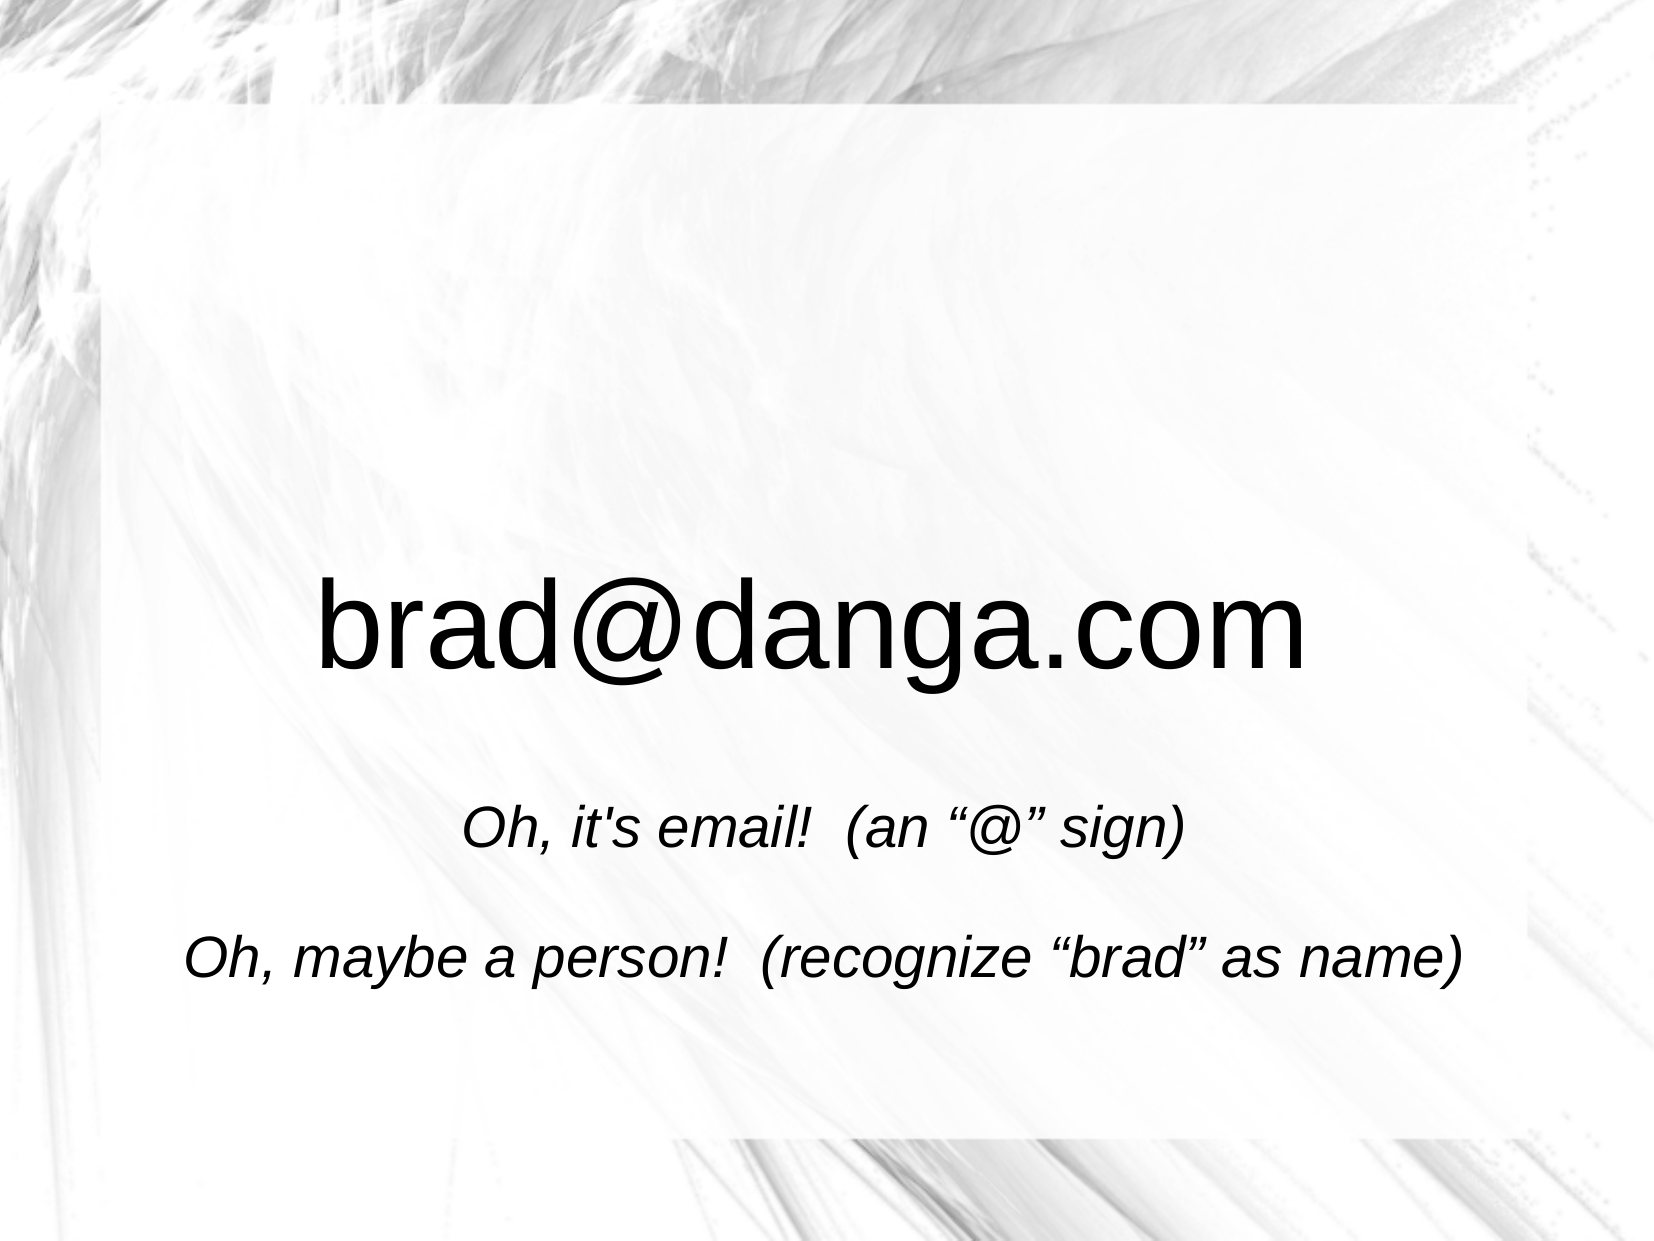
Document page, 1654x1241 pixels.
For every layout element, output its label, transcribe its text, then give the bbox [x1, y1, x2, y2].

picture [0, 0, 1654, 1241]
text_box Oh, it's email! (an “@” sign) Oh, maybe a person! (recognize “brad” as name) [150, 787, 1501, 1051]
subtitle brad@danga.com [118, 112, 1506, 1139]
